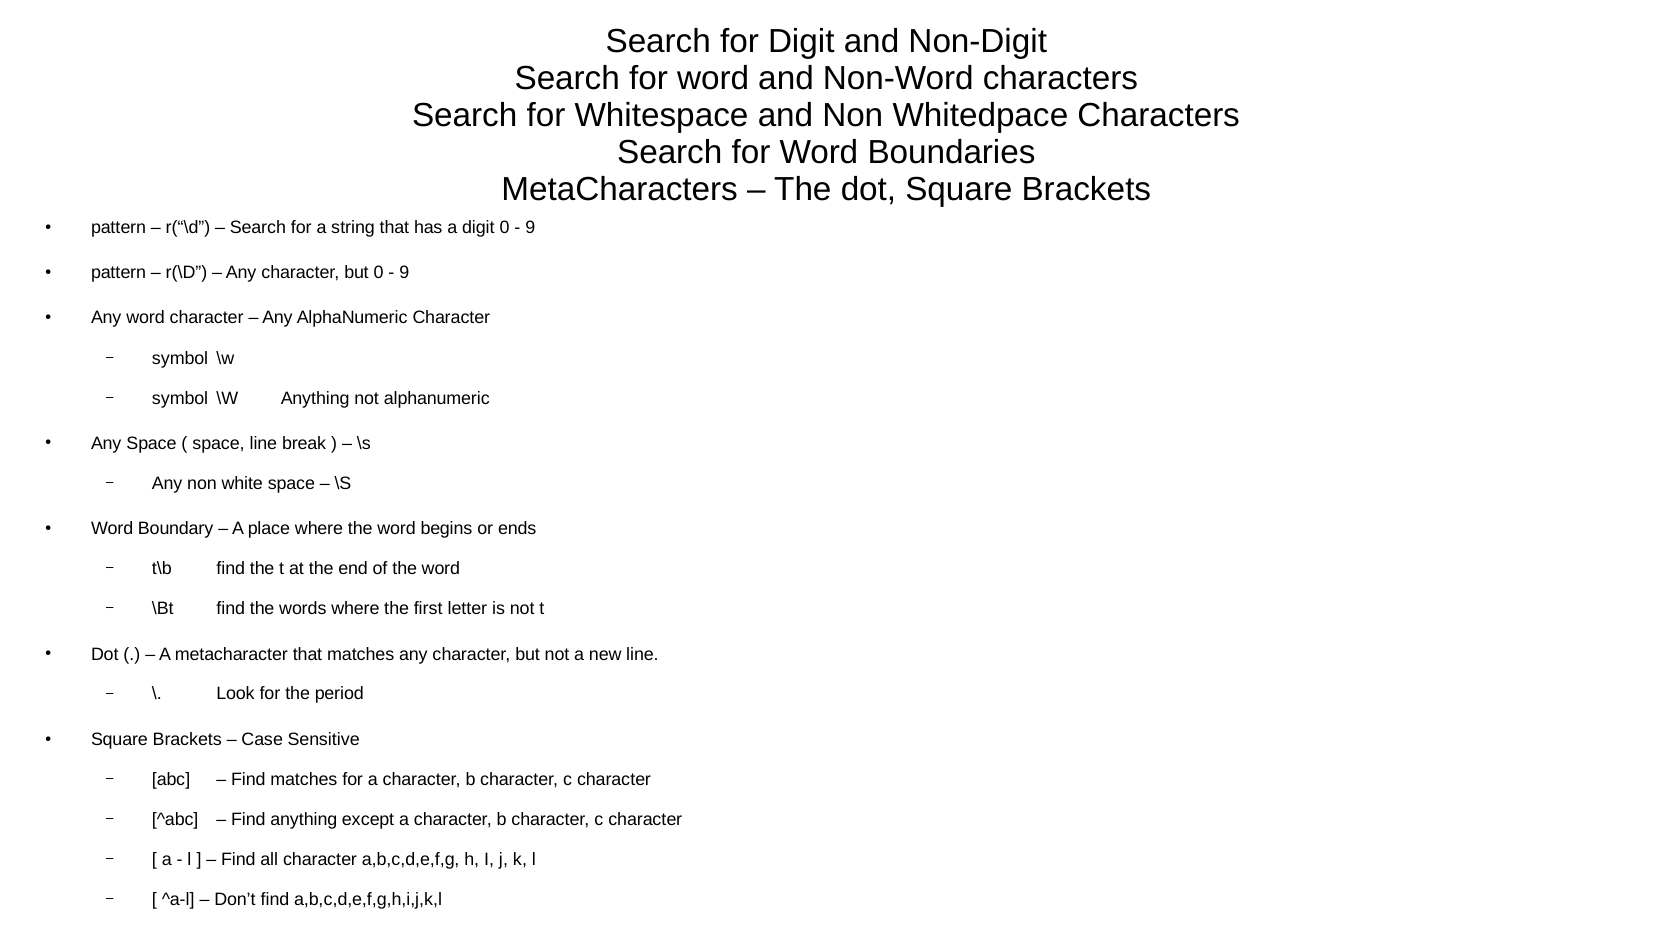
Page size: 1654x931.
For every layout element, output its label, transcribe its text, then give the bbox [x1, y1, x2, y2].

list pattern – r(“\d”) – Search for a string that has a digit 0 - 9 pattern – r(\D”) – Any character, but 0 - 9 Any word character – Any AlphaNumeric Character symbol \w symbol \W Anything not alphanumeric Any Space ( space, line break ) – \s Any non white space – \S Word Boundary – A place where the word begins or ends t\b find the t at the end of the word \Bt find the words where the first letter is not t Dot (.) – A metacharacter that matches any character, but not a new line. \. Look for the period Square Brackets – Case Sensitive [abc] – Find matches for a character, b character, c character [^abc] – Find anything except a character, b character, c character [ a - l ] – Find all character a,b,c,d,e,f,g, h, I, j, k, l [ ^a-l] – Don’t find a,b,c,d,e,f,g,h,i,j,k,l [30, 217, 1571, 916]
title Search for Digit and Non-Digit Search for word and Non-Word characters Search for Whitespace and Non Whitedpace Characters Search for Word Boundaries MetaCharacters – The dot, Square Brackets [82, 22, 1571, 208]
